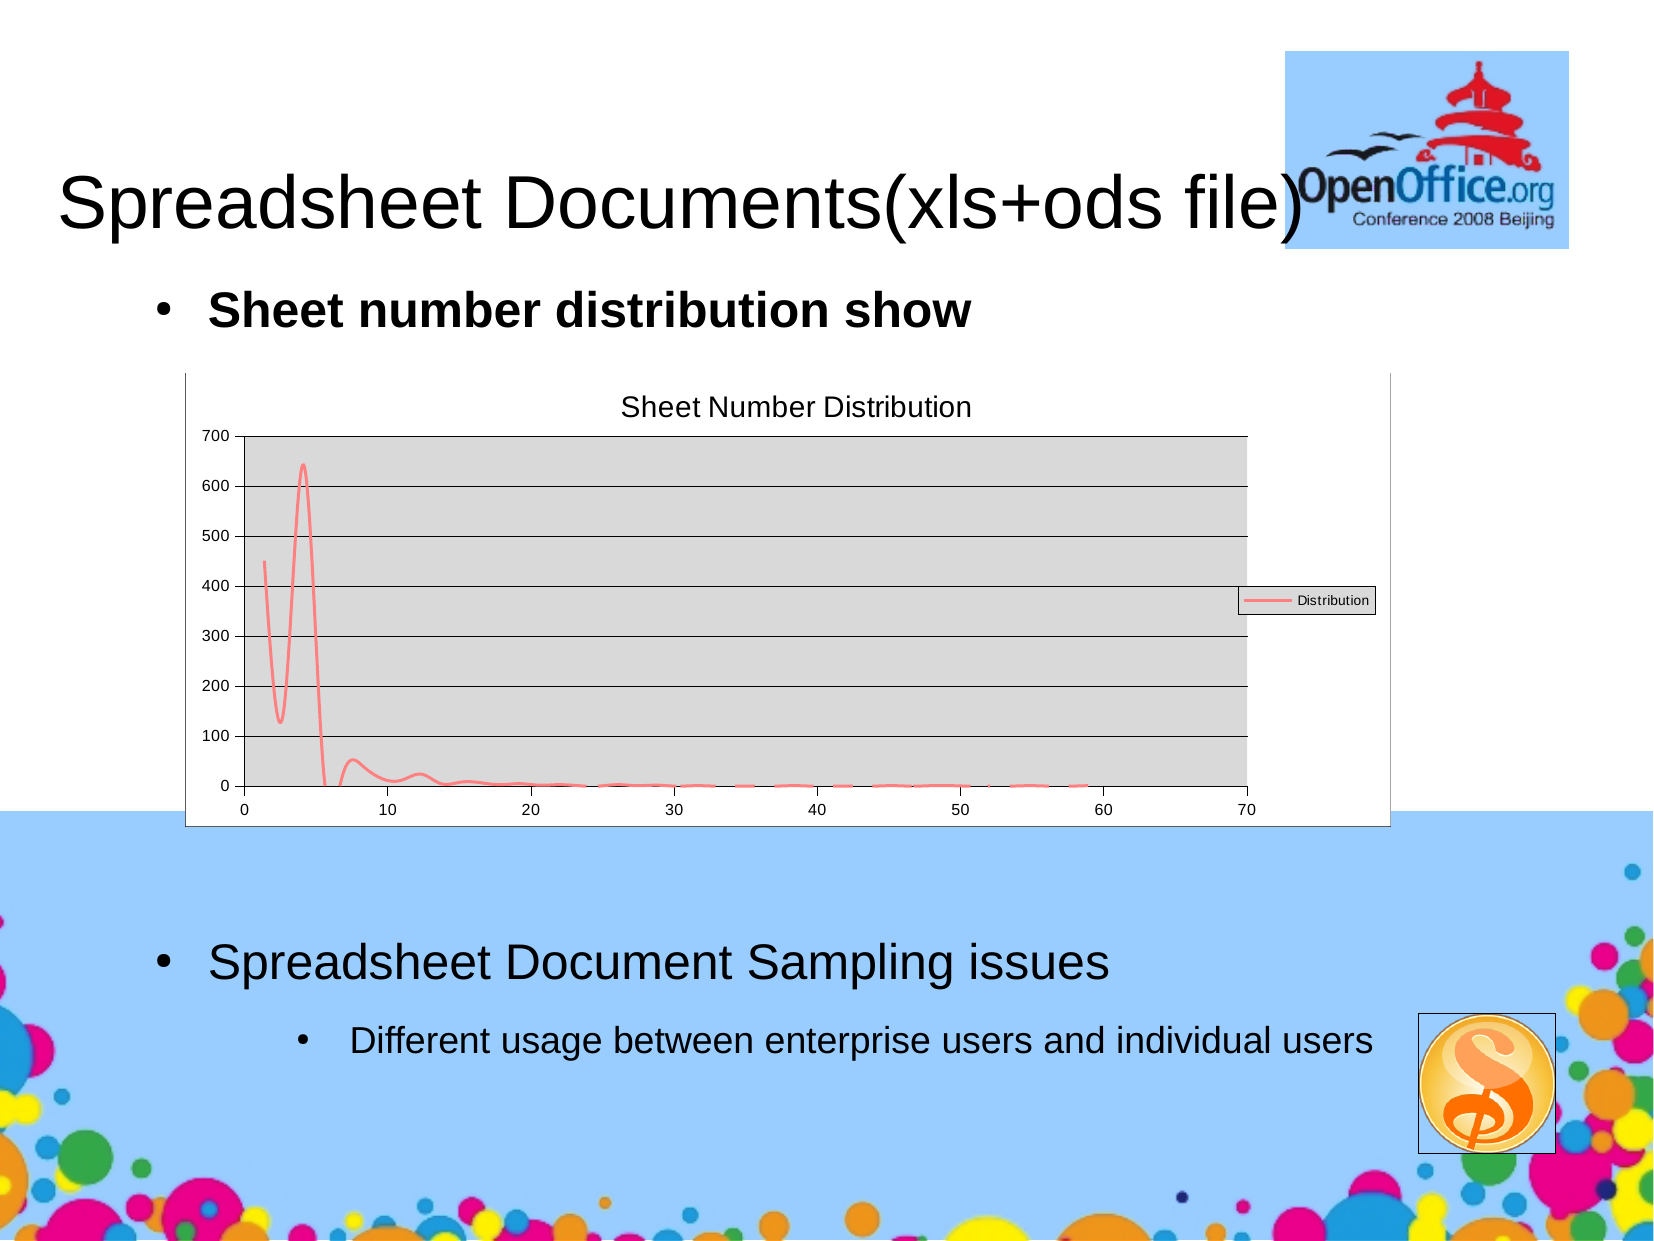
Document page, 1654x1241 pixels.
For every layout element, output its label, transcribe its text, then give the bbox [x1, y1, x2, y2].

title Spreadsheet Documents(xls+ods file) [4, 159, 1360, 246]
chart [185, 373, 1391, 827]
list Sheet number distribution show [119, 278, 1526, 381]
picture [1285, 51, 1569, 250]
picture [0, 810, 1654, 1241]
list Spreadsheet Document Sampling issues Different usage between enterprise users and individual users [119, 934, 1526, 1143]
